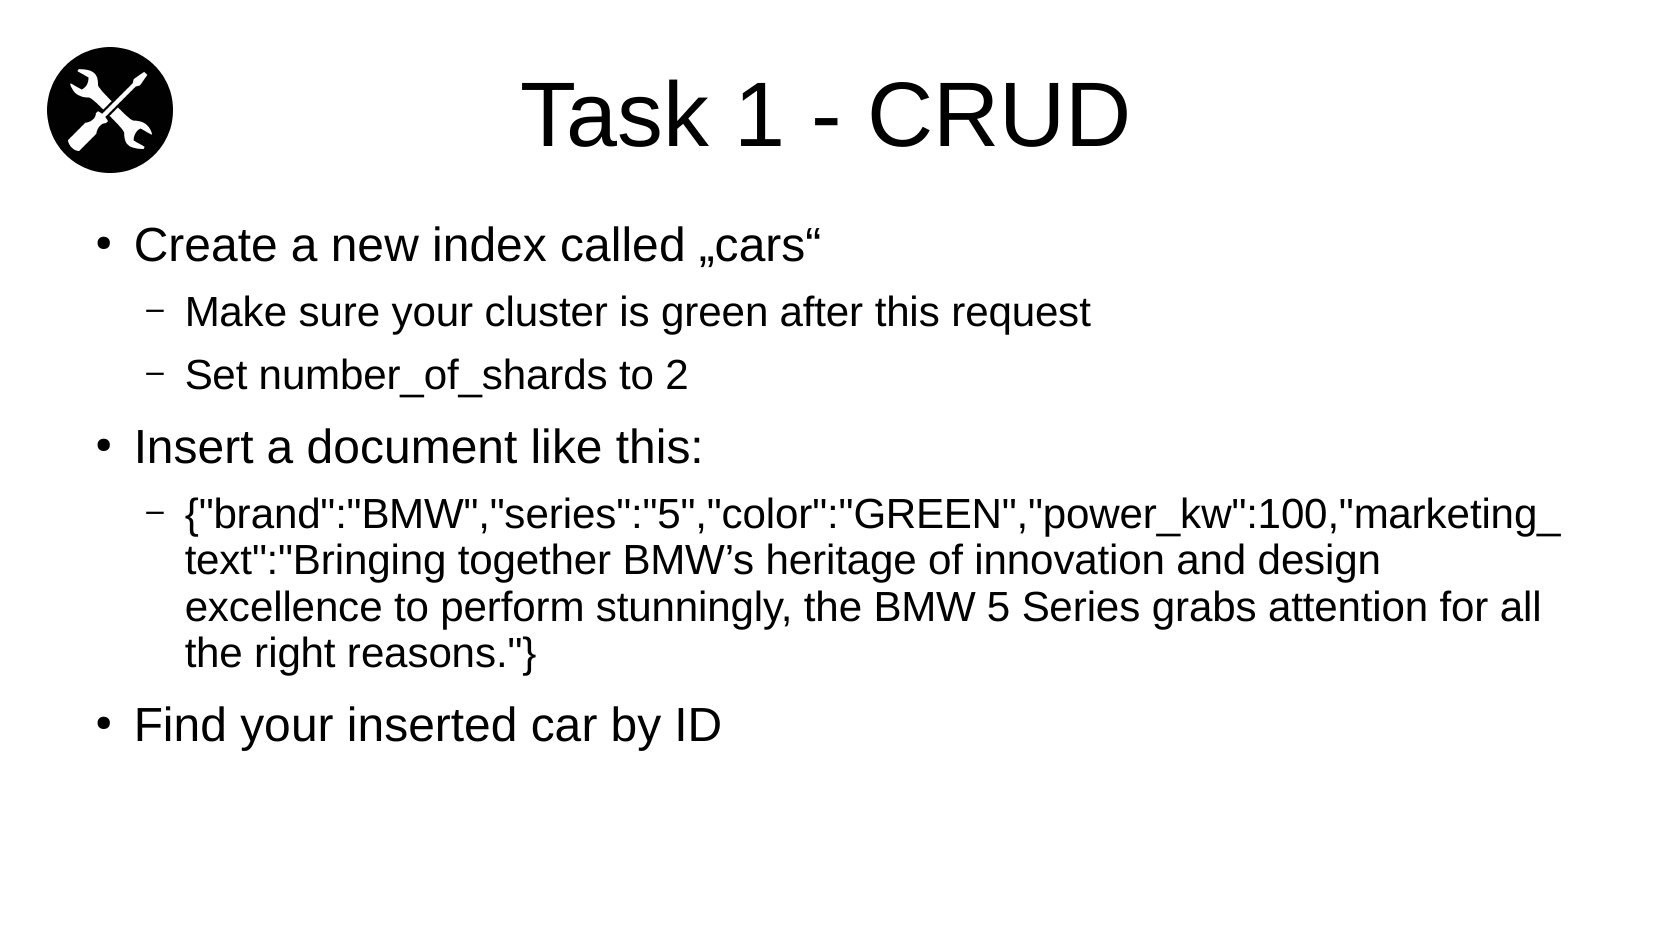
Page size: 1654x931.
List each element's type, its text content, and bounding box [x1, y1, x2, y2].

picture [47, 47, 173, 173]
title Task 1 - CRUD [82, 37, 1571, 193]
list Create a new index called „cars“ Make sure your cluster is green after this request Set number_of_shards to 2 Insert a document like this: {"brand":"BMW","series":"5","color":"GREEN","power_kw":100,"marketing_text":"Bringing together BMW’s heritage of innovation and design excellence to perform stunningly, the BMW 5 Series grabs attention for all the right reasons."} Find your inserted car by ID [82, 217, 1571, 758]
